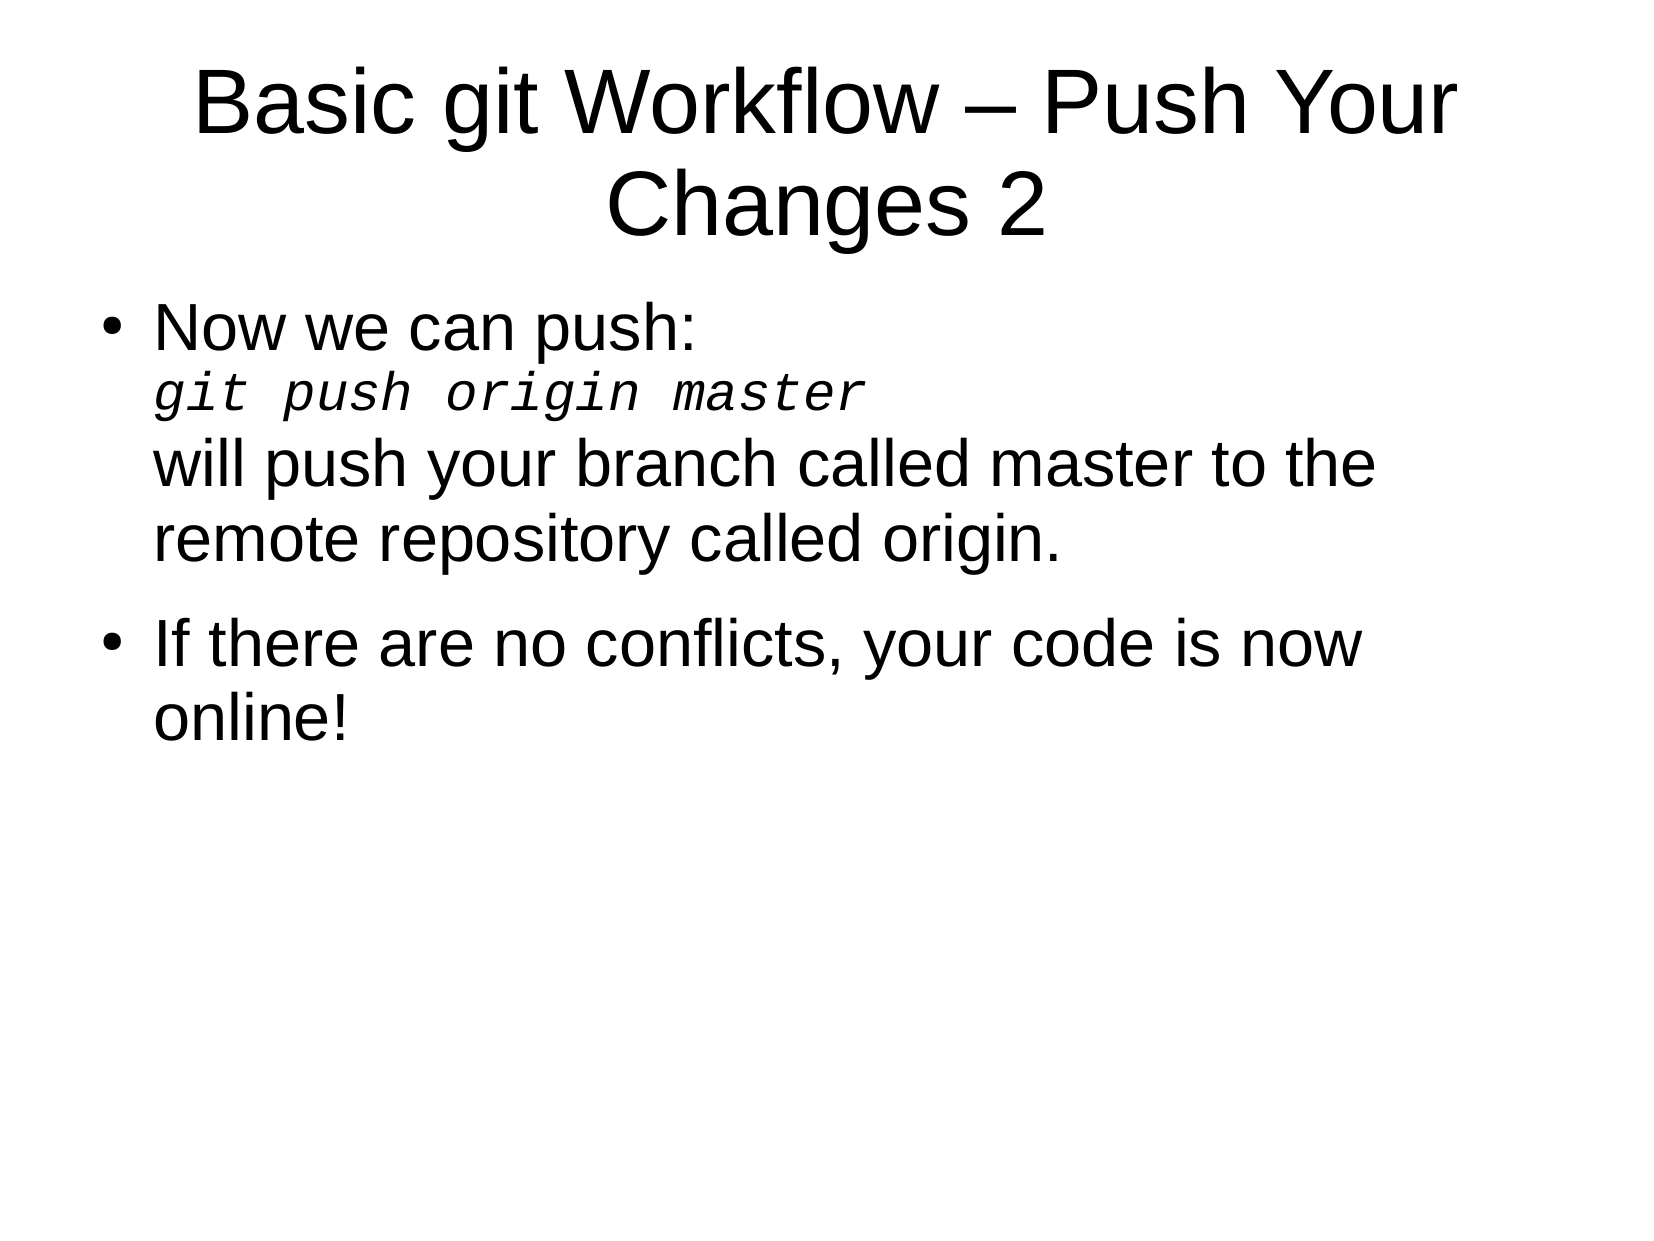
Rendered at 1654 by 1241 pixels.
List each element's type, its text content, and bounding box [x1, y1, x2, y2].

list Now we can push: git push origin master will push your branch called master to the remote repository called origin. If there are no conflicts, your code is now online! [82, 290, 1571, 1010]
title Basic git Workflow – Push Your Changes 2 [82, 49, 1571, 257]
